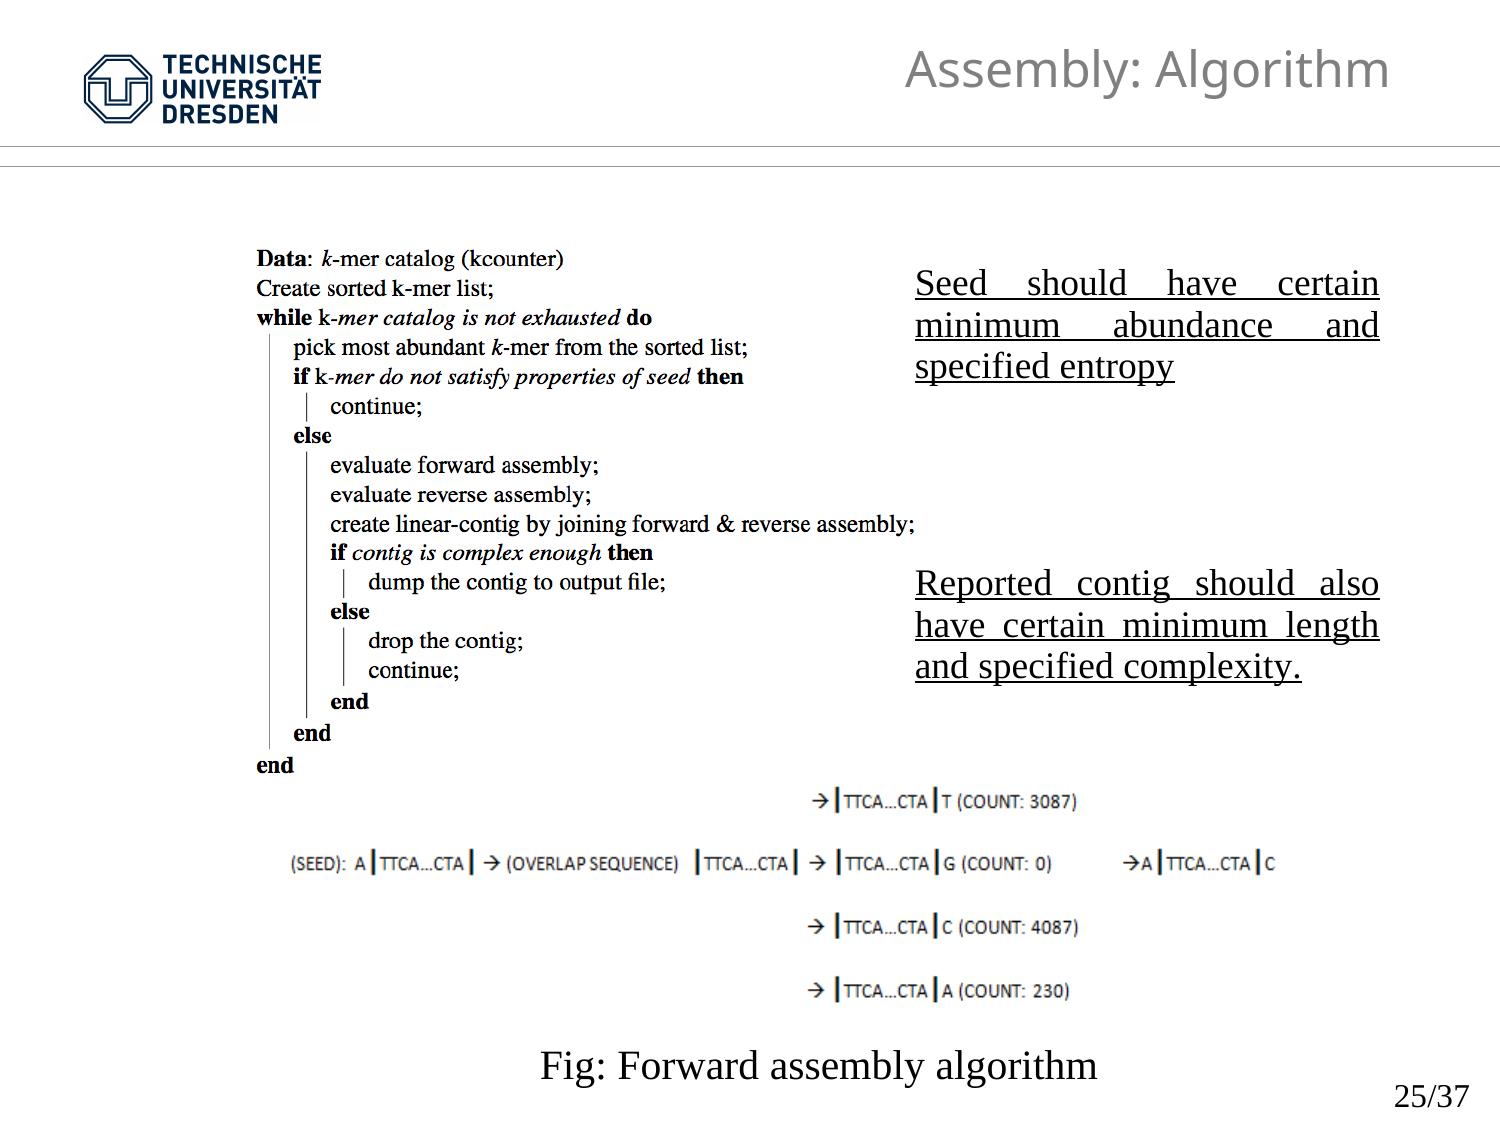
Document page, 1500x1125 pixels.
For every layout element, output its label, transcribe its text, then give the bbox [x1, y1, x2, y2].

picture [210, 227, 1293, 1019]
text_box Seed should have certain minimum abundance and specified entropy [900, 254, 1396, 465]
picture [83, 54, 321, 124]
text_box Fig: Forward assembly algorithm [525, 1035, 1426, 1108]
title Assembly: Algorithm [442, 0, 1392, 136]
text_box Reported contig should also have certain minimum length and specified complexity. [900, 554, 1396, 766]
